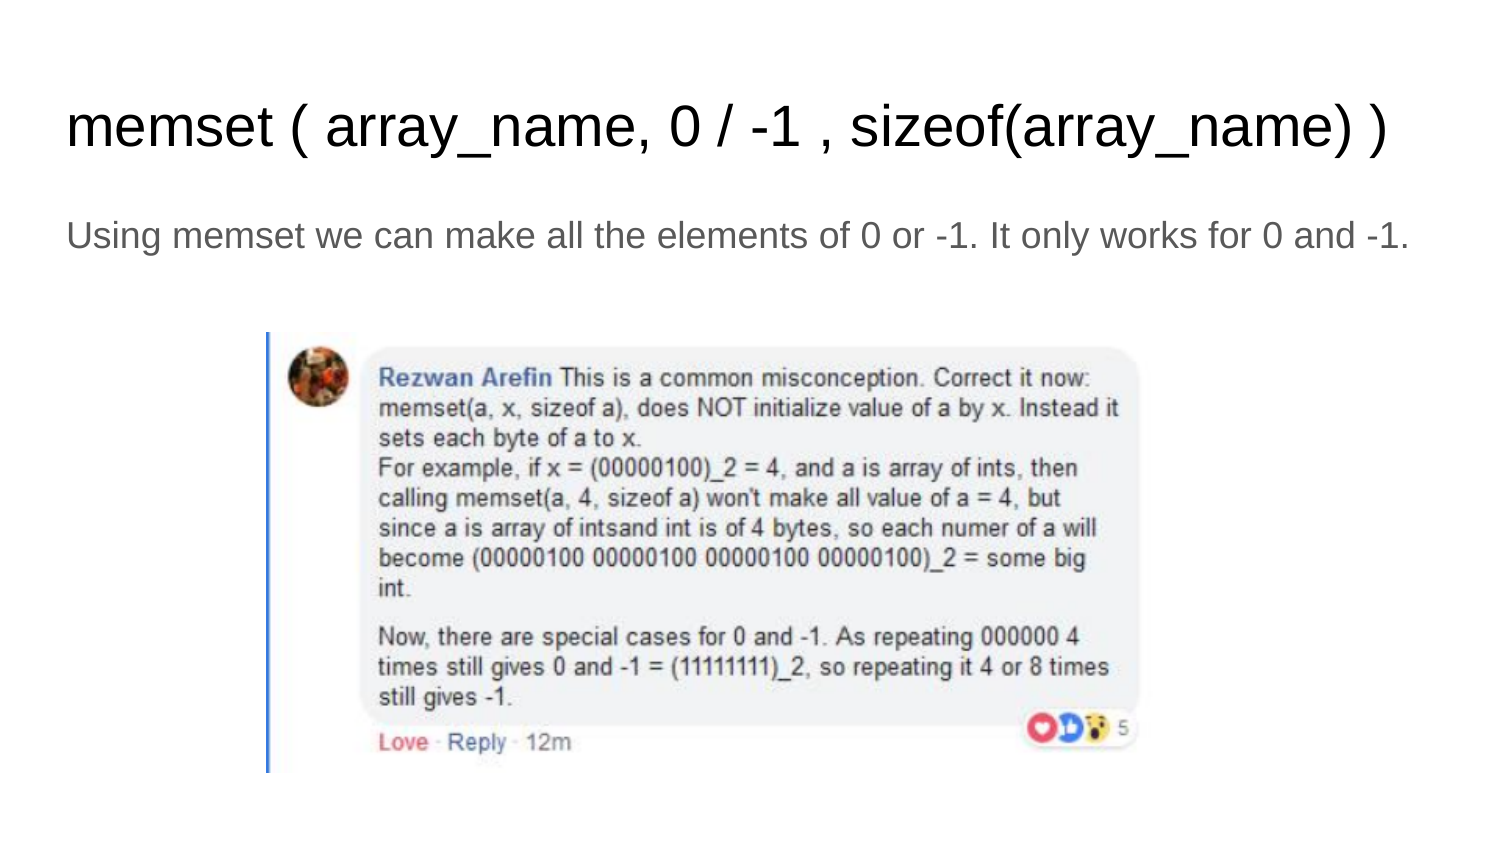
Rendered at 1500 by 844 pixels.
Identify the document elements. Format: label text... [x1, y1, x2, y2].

list Using memset we can make all the elements of 0 or -1. It only works for 0 and -1. [51, 189, 1500, 844]
title memset ( array_name, 0 / -1 , sizeof(array_name) ) [51, 72, 1449, 167]
picture [266, 332, 1204, 773]
